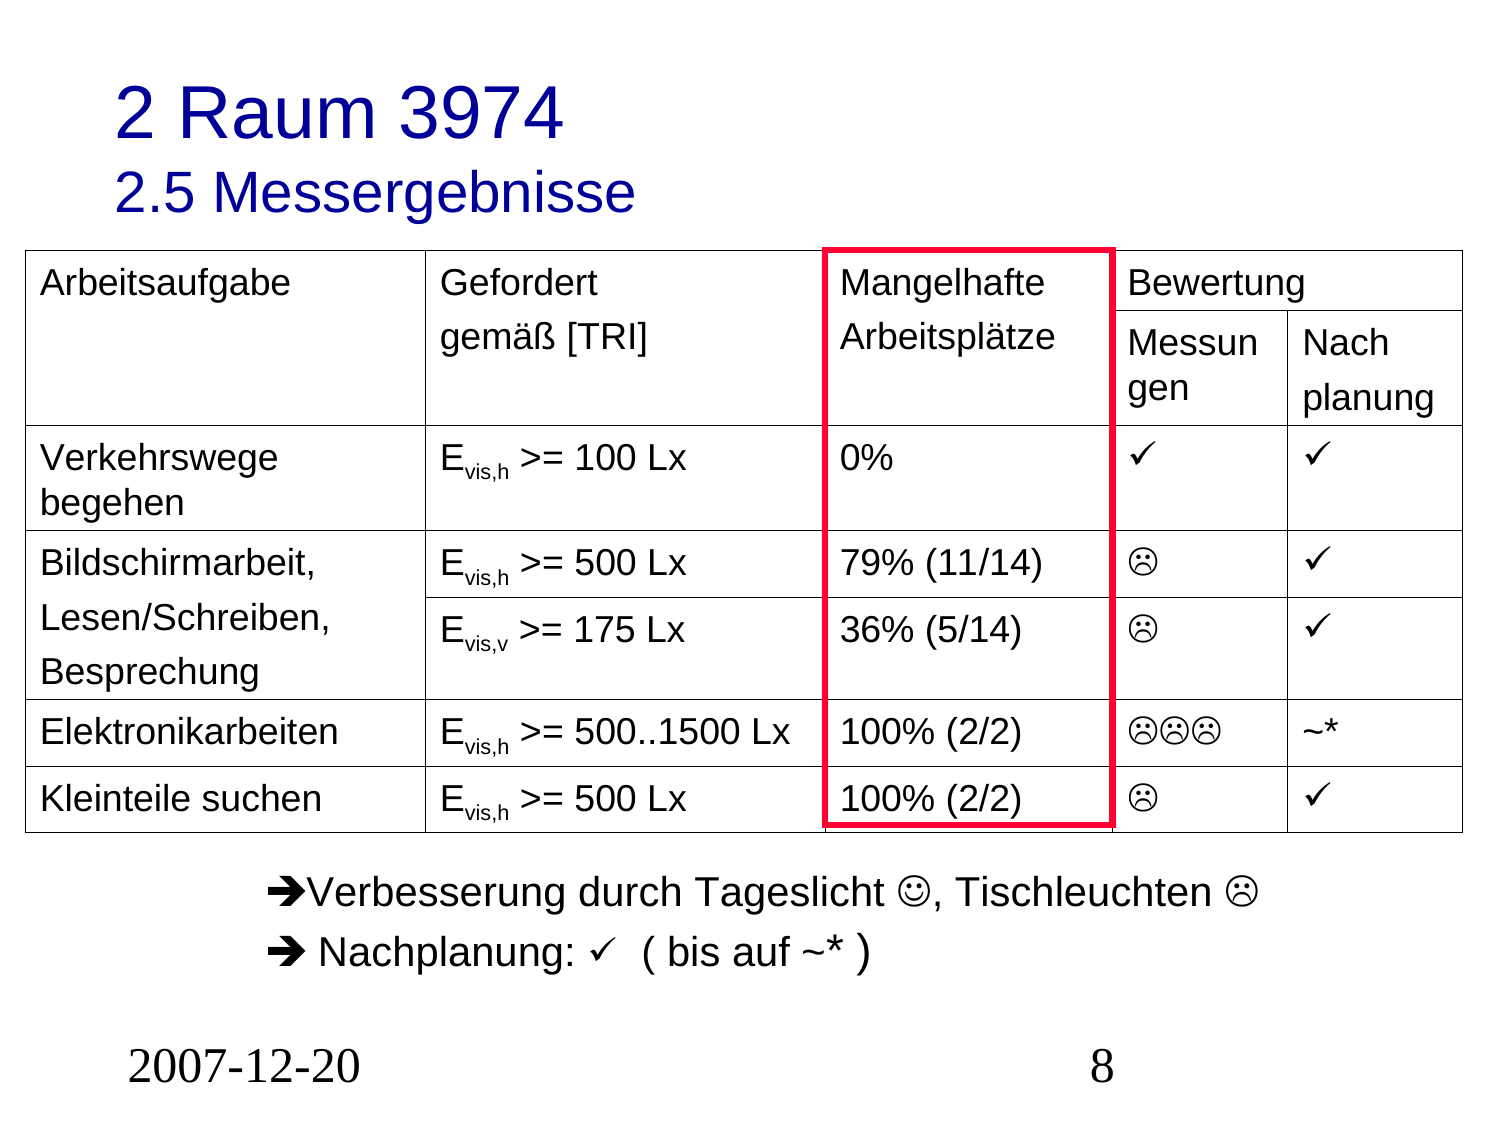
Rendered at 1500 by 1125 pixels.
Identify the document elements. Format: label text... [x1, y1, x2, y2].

title 2 Raum 3974 2.5 Messergebnisse [99, 49, 1375, 238]
table_cell Evis,h >= 500..1500 Lx [426, 700, 822, 766]
table_cell  [1288, 426, 1462, 530]
table_cell Verkehrswege begehen [26, 426, 425, 530]
table_cell  [1116, 531, 1287, 597]
table_header Arbeitsaufgabe [26, 251, 425, 425]
table_cell 100% (2/2) [828, 700, 1109, 766]
list Verbesserung durch Tageslicht , Tischleuchten   Nachplanung:  ( bis auf ~* ) [249, 862, 1288, 984]
table_cell  [1288, 531, 1462, 597]
table_cell  [1116, 598, 1287, 699]
table_cell Evis,h >= 500 Lx [426, 531, 822, 597]
table_cell  [1288, 767, 1462, 832]
table_cell Evis,h >= 100 Lx [426, 426, 822, 530]
table_cell 36% (5/14) [828, 598, 1109, 699]
table_cell  [1116, 426, 1287, 530]
table_header Mangelhafte Arbeitsplätze [828, 253, 1109, 425]
table_header Gefordert gemäß [TRI] [426, 251, 822, 425]
table_cell ~* [1288, 700, 1462, 766]
table_cell Evis,h >= 500 Lx [426, 767, 825, 832]
table_cell Bildschirmarbeit, Lesen/Schreiben, Besprechung [26, 531, 425, 699]
table_cell Nach planung [1288, 311, 1462, 425]
table_cell  [1116, 700, 1287, 766]
table_cell 100% (2/2) [828, 767, 1109, 822]
table_cell Messungen [1116, 311, 1287, 425]
table_cell 79% (11/14) [828, 531, 1109, 597]
table_cell 0% [828, 426, 1109, 530]
table_cell 100% (2/2) [826, 828, 1112, 832]
table_cell  [1288, 598, 1462, 699]
table_cell Kleinteile suchen [26, 767, 425, 832]
table_cell  [1113, 767, 1287, 832]
table_header Bewertung [1116, 251, 1462, 310]
table_cell Evis,v >= 175 Lx [426, 598, 822, 699]
table_cell Elektronikarbeiten [26, 700, 425, 766]
